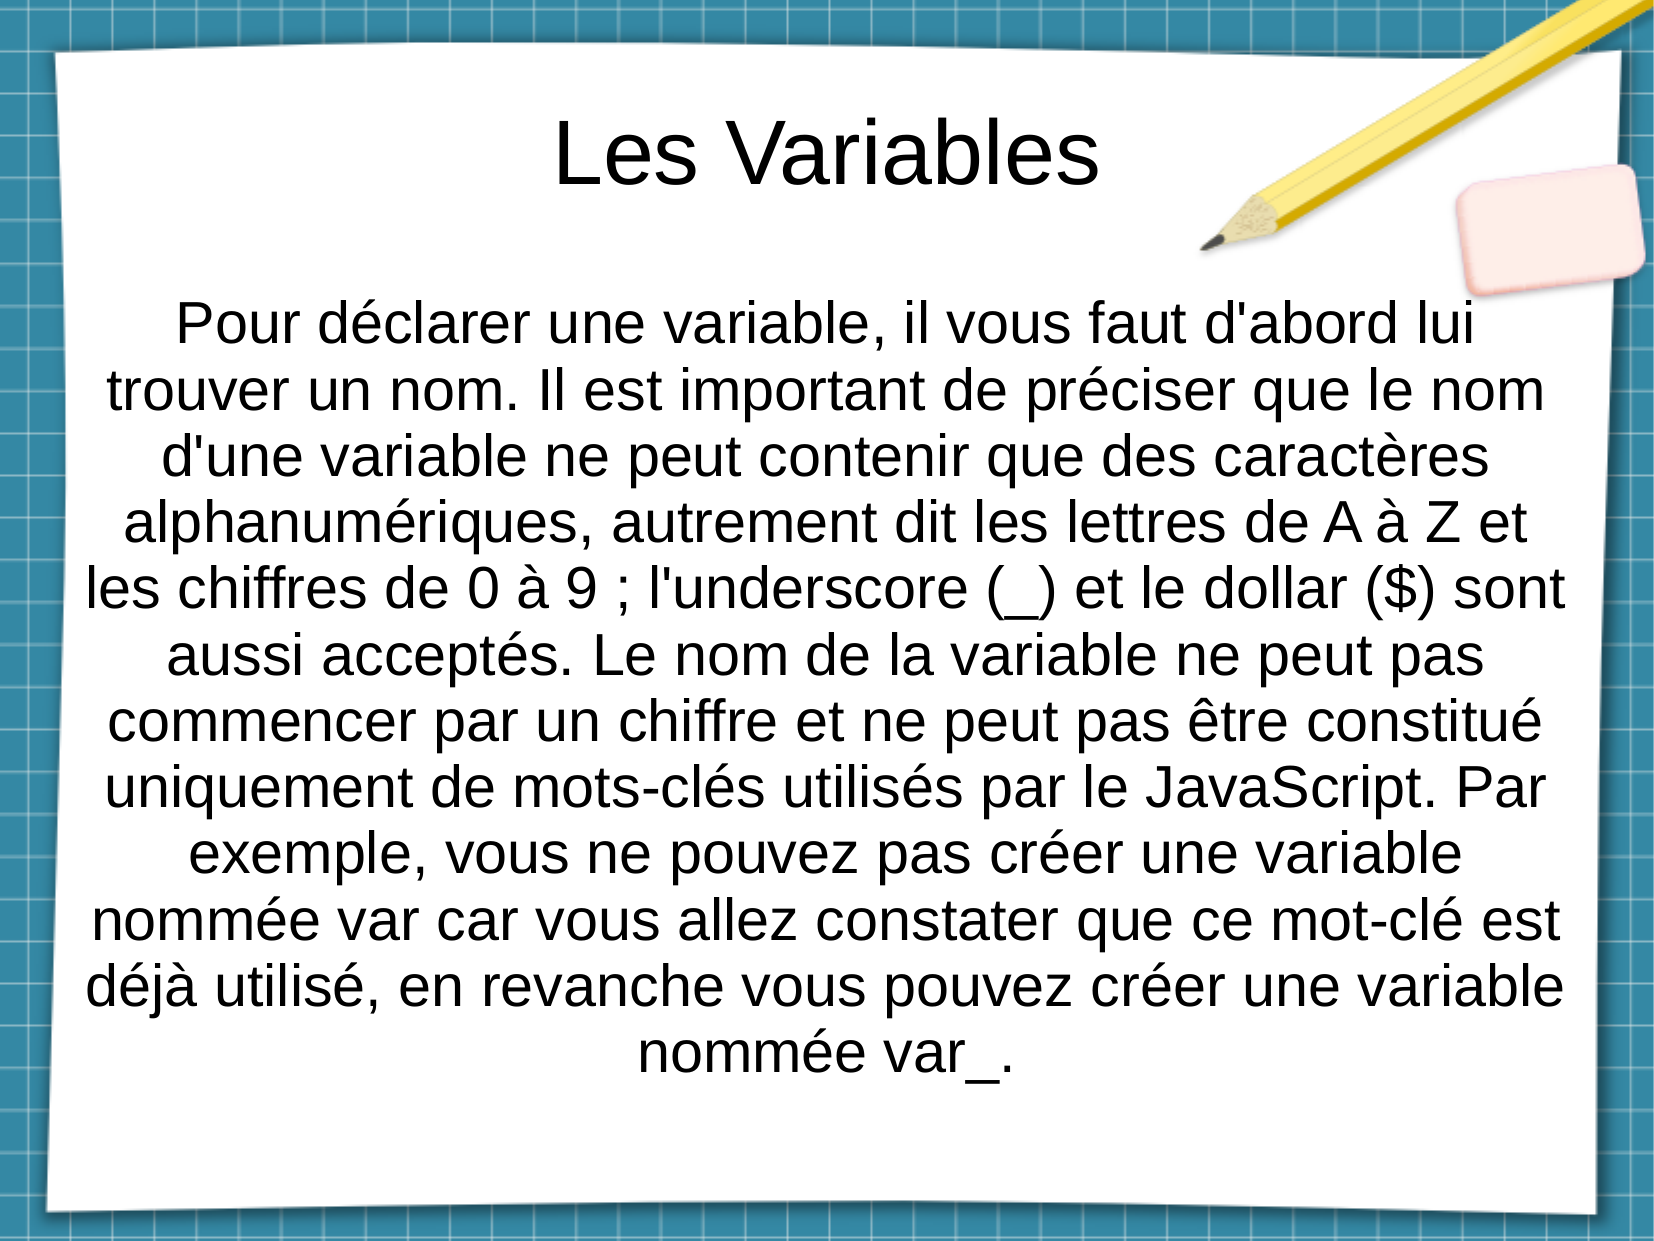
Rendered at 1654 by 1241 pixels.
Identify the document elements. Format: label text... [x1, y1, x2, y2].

list Pour déclarer une variable, il vous faut d'abord lui trouver un nom. Il est important de préciser que le nom d'une variable ne peut contenir que des caractères alphanumériques, autrement dit les lettres de A à Z et les chiffres de 0 à 9 ; l'underscore (_) et le dollar ($) sont aussi acceptés. Le nom de la variable ne peut pas commencer par un chiffre et ne peut pas être constitué uniquement de mots-clés utilisés par le JavaScript. Par exemple, vous ne pouvez pas créer une variable nommée var car vous allez constater que ce mot-clé est déjà utilisé, en revanche vous pouvez créer une variable nommée var_. [82, 290, 1571, 1099]
picture [0, 0, 1654, 1241]
title Les Variables [82, 49, 1571, 257]
